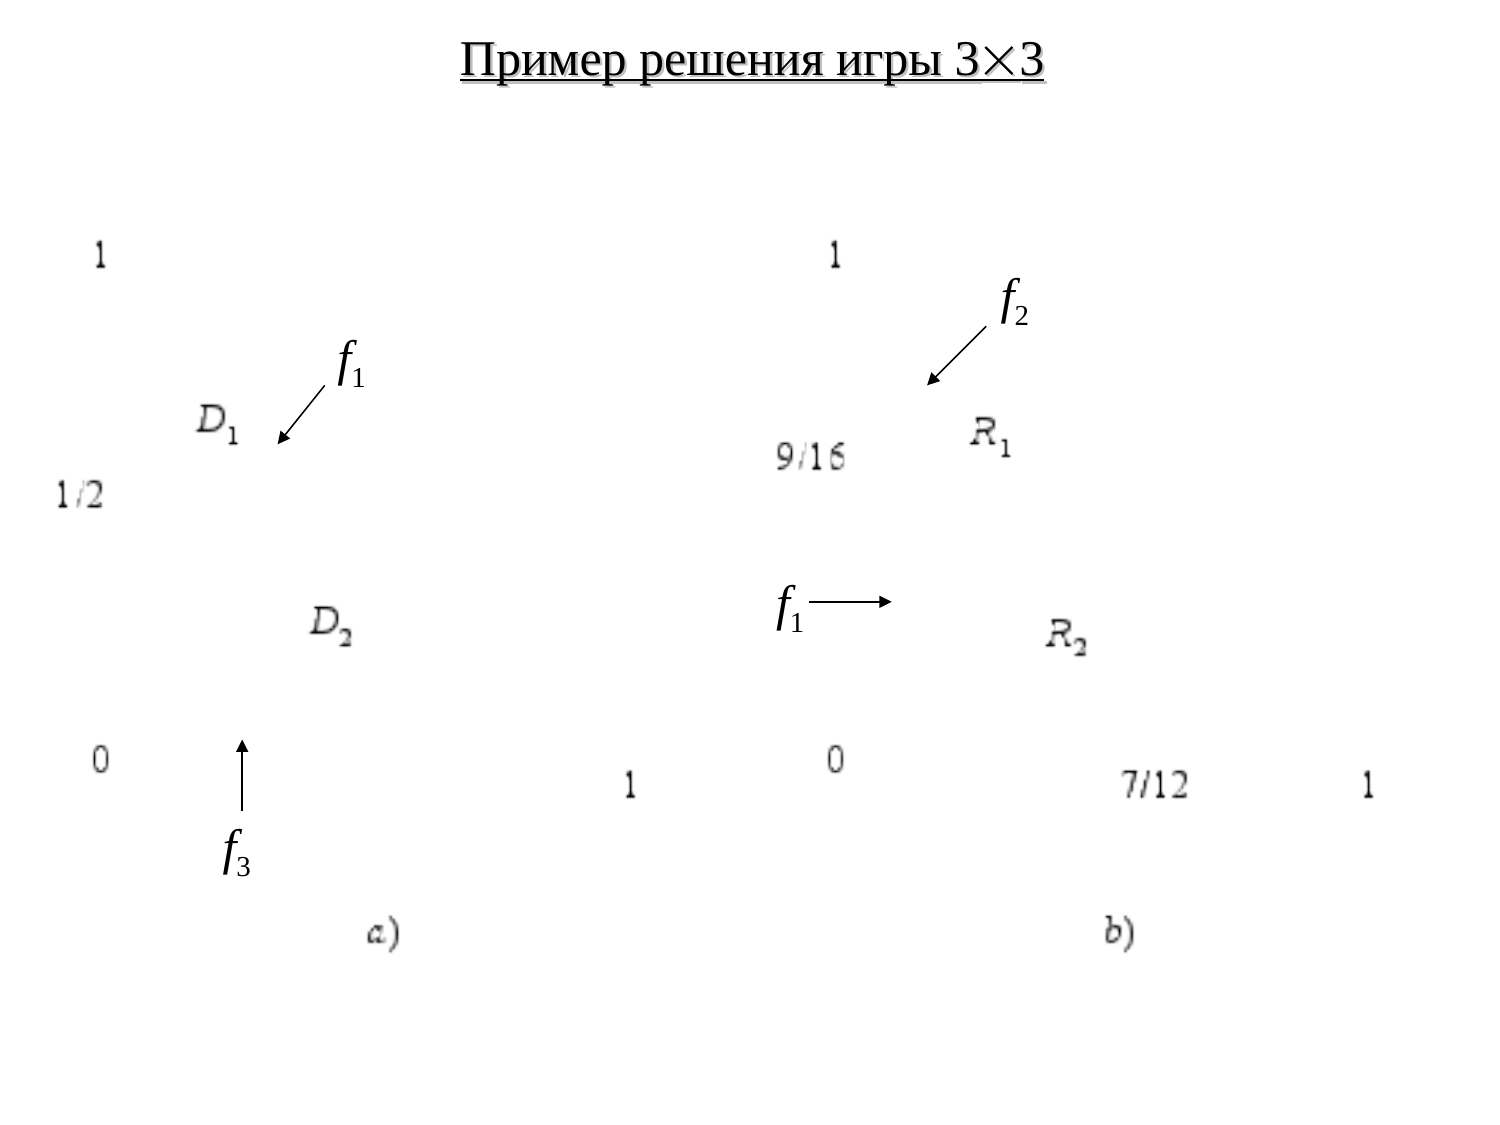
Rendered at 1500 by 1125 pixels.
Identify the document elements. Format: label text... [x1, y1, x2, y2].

chart [53, 118, 1447, 973]
text_box f1 [761, 562, 820, 647]
text_box f3 [207, 806, 266, 891]
text_box Пример решения игры 33 [445, 17, 1072, 94]
text_box f1 [322, 317, 381, 402]
text_box f2 [985, 255, 1045, 340]
